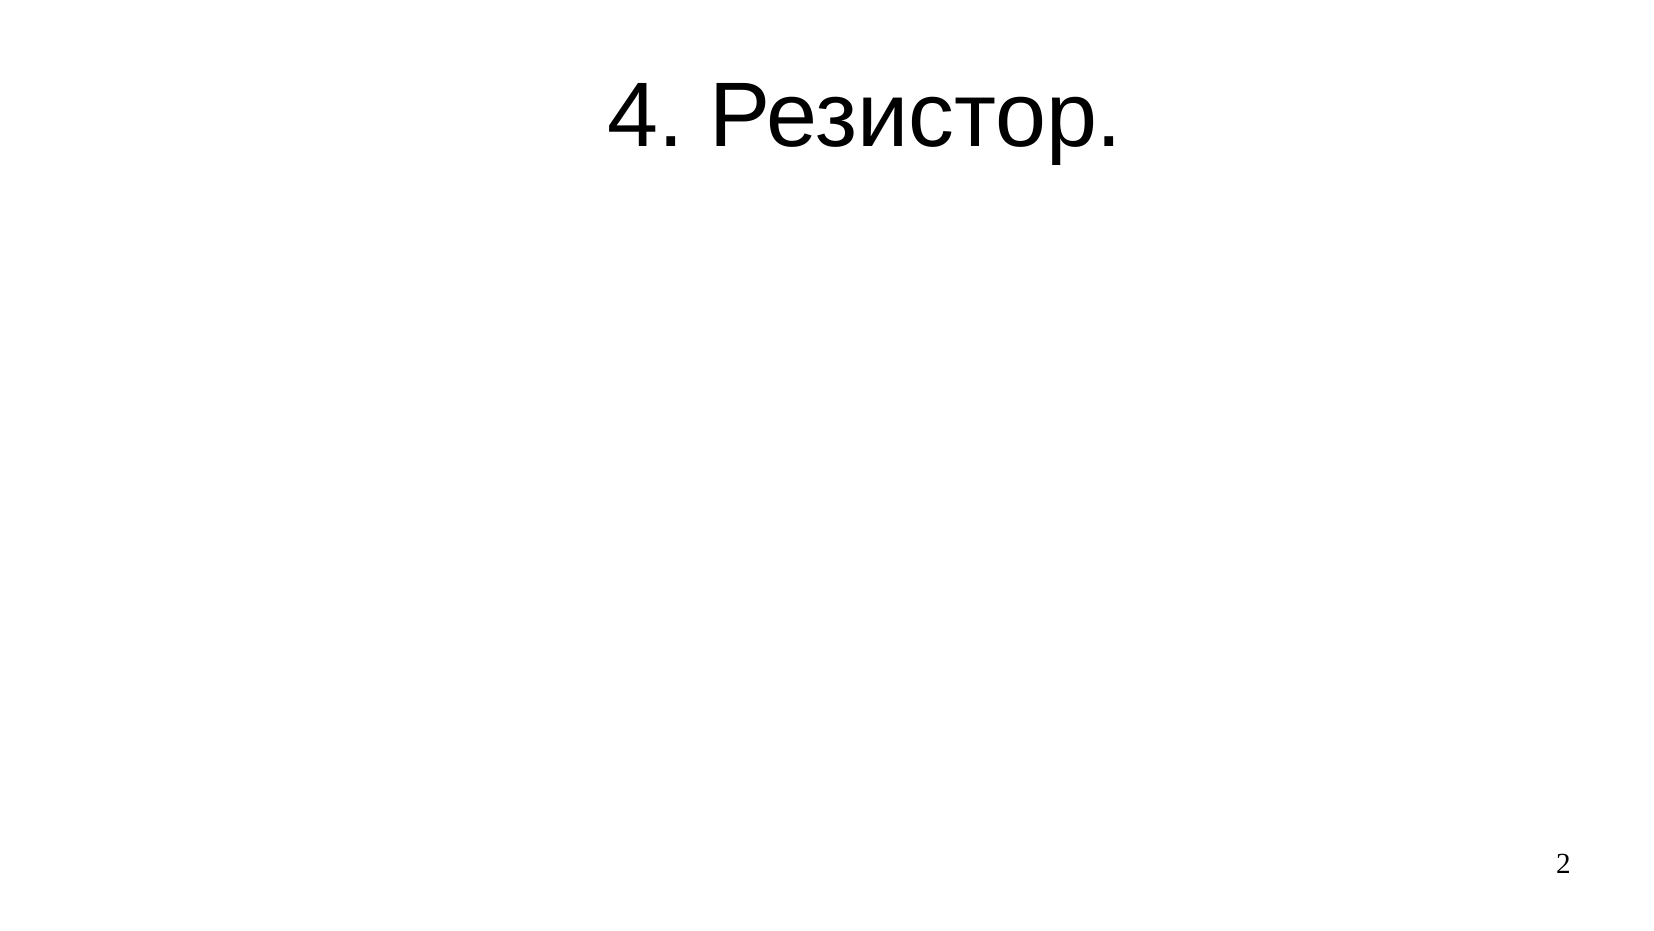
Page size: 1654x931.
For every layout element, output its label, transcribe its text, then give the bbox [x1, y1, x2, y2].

title 4. Резистор. [82, 37, 1571, 193]
